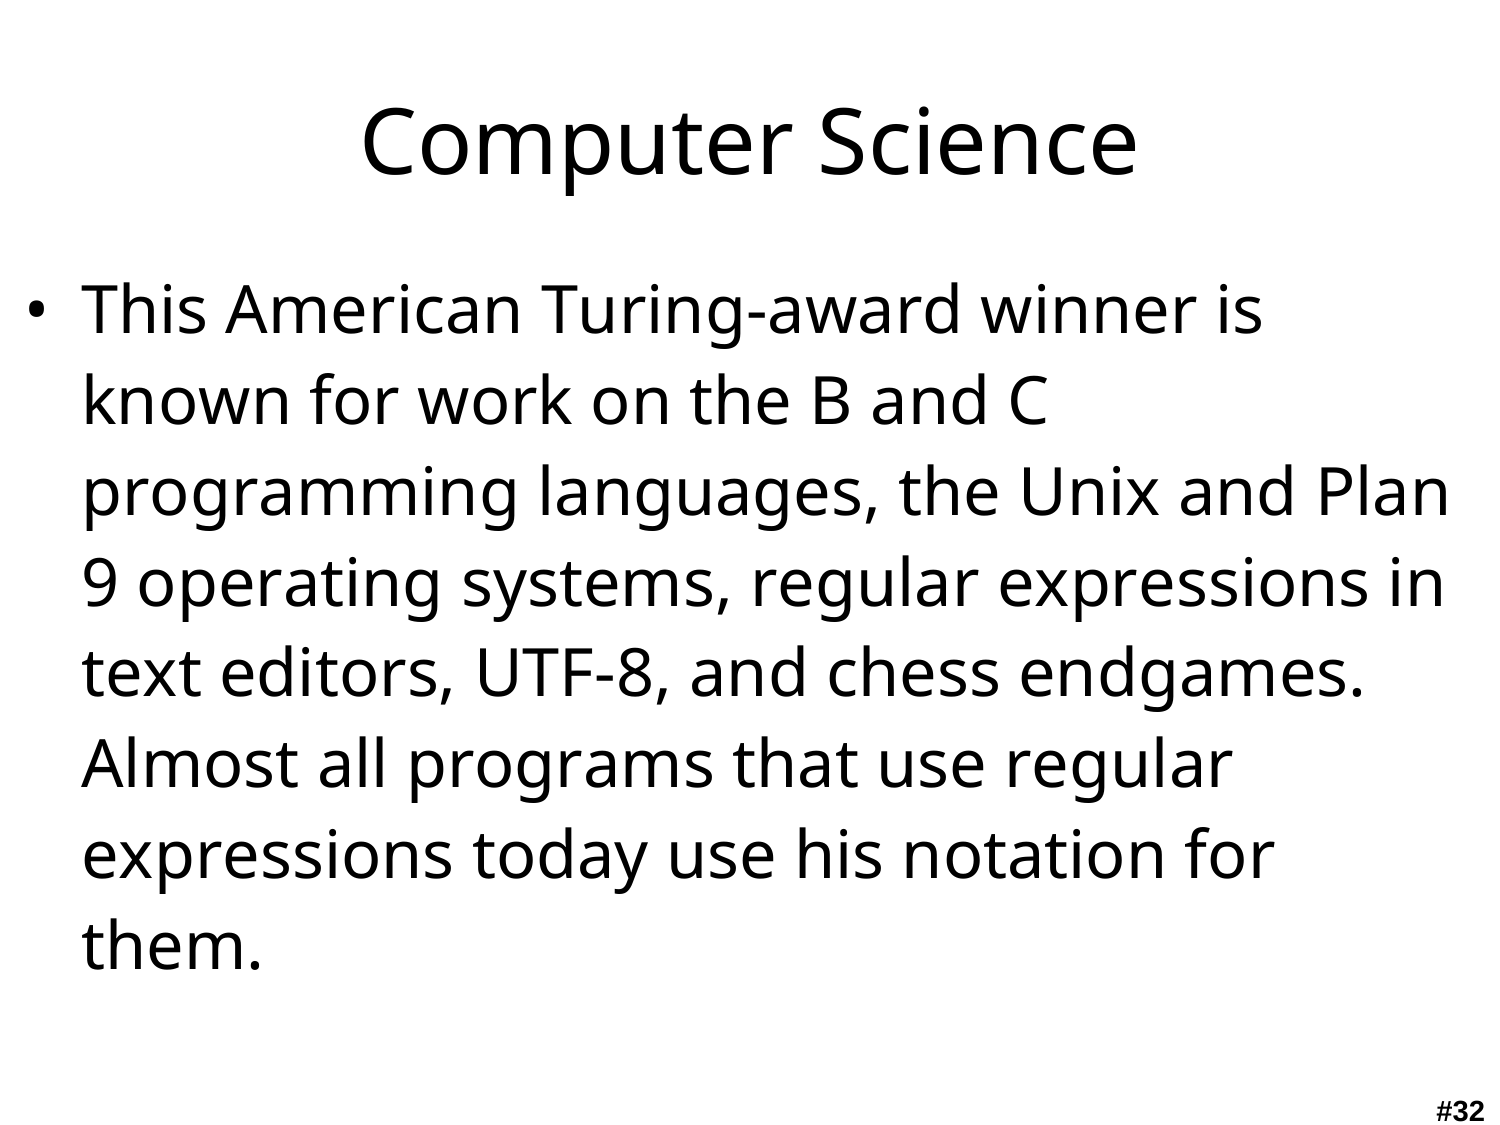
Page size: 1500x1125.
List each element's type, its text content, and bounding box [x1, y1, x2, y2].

list This American Turing-award winner is known for work on the B and C programming languages, the Unix and Plan 9 operating systems, regular expressions in text editors, UTF-8, and chess endgames. Almost all programs that use regular expressions today use his notation for them. [24, 262, 1476, 1101]
title Computer Science [24, 45, 1476, 233]
